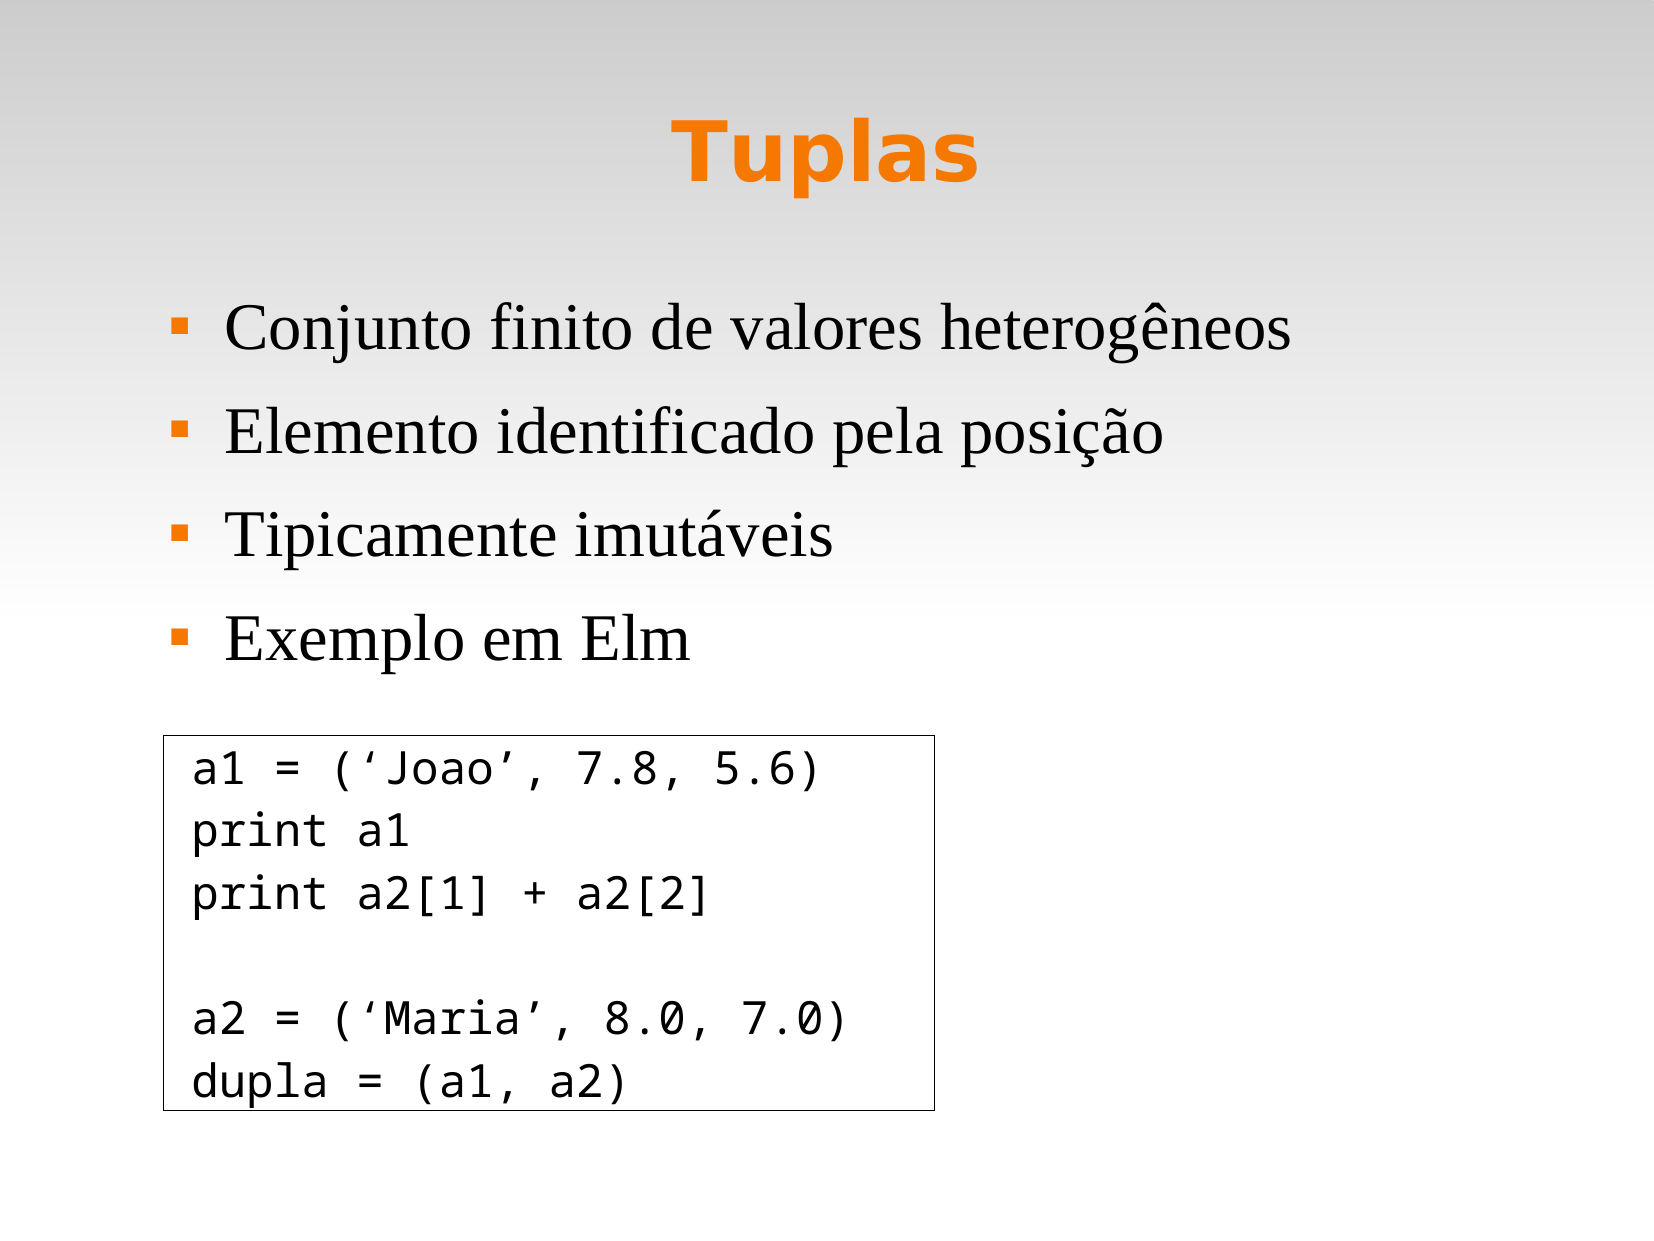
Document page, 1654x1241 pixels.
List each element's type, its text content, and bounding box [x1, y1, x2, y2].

list Conjunto finito de valores heterogêneos Elemento identificado pela posição Tipicamente imutáveis Exemplo em Elm [82, 290, 1571, 1109]
title Tuplas [82, 49, 1571, 257]
text_box a1 = (‘Joao’, 7.8, 5.6) print a1 print a2[1] + a2[2] a2 = (‘Maria’, 8.0, 7.0) dupla = (a1, a2) [163, 767, 935, 1079]
